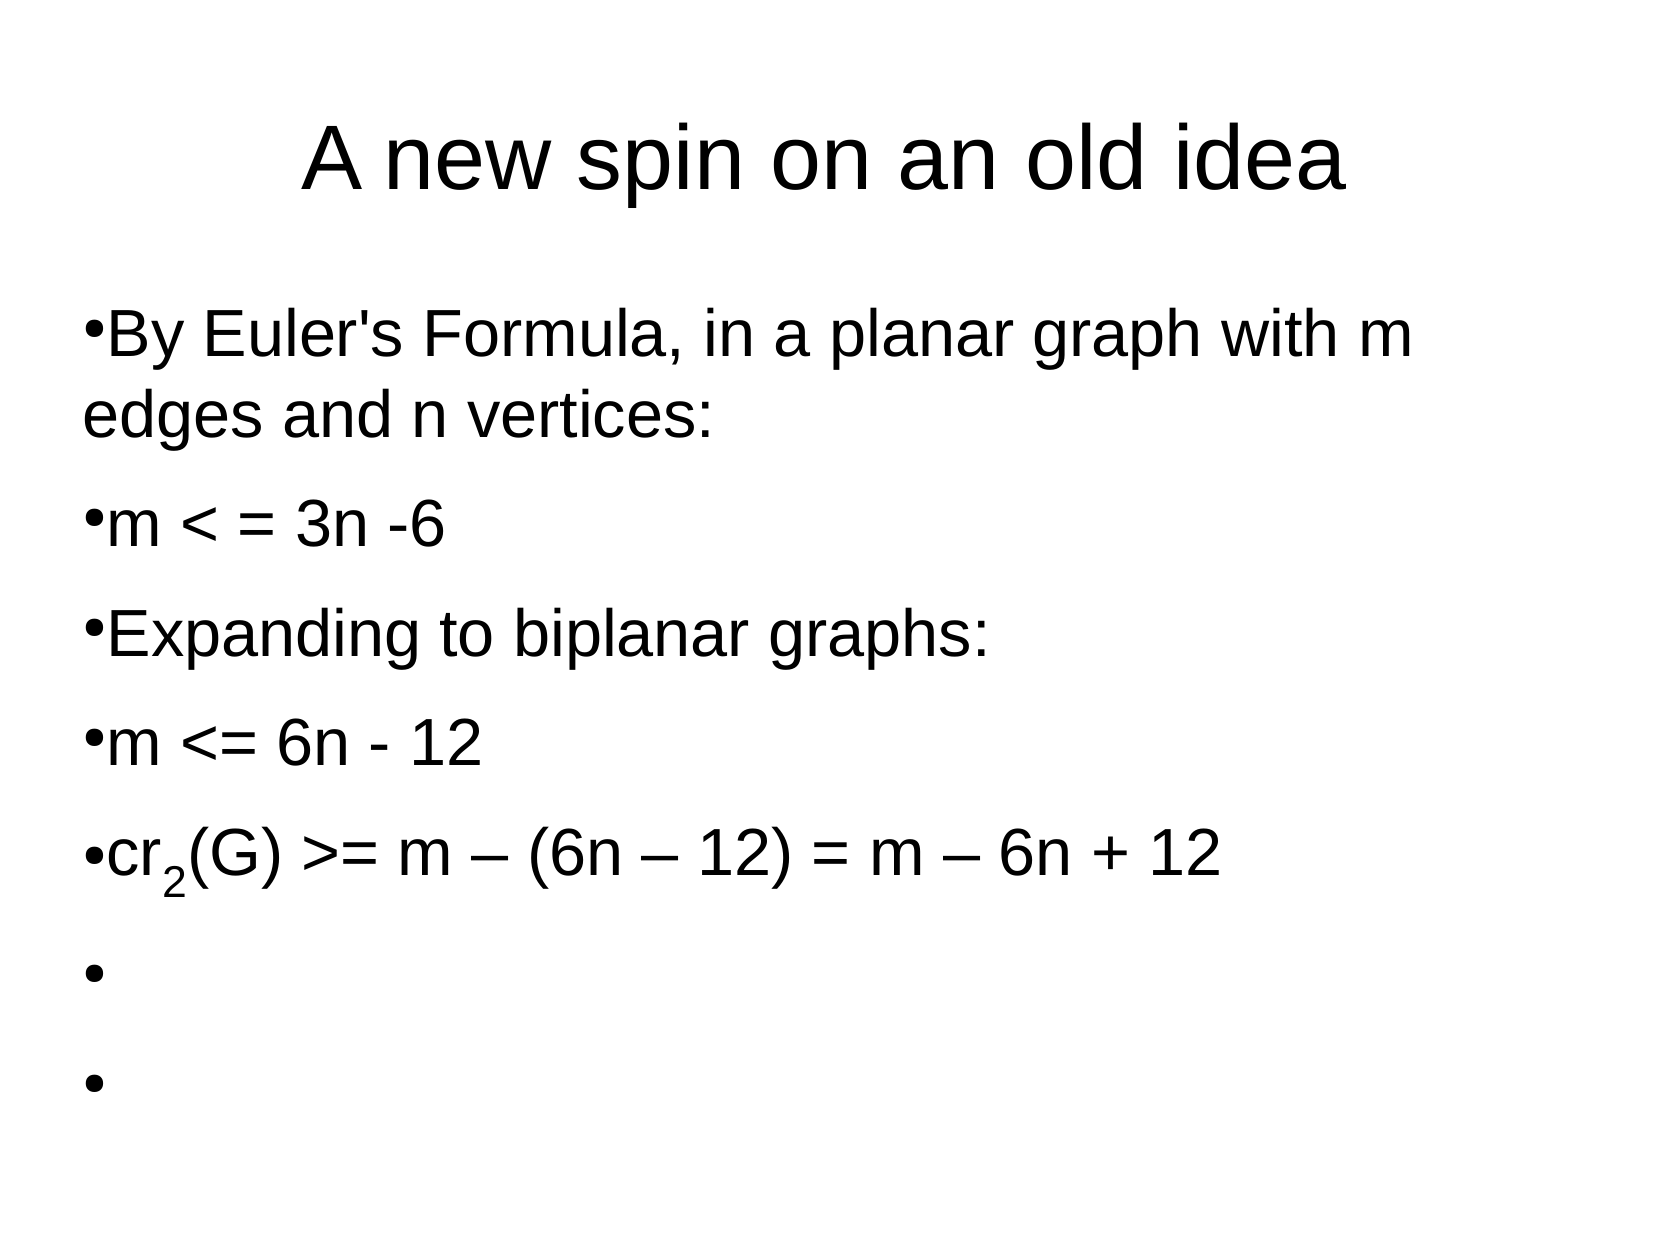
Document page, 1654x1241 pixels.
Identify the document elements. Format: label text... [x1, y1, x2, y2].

title A new spin on an old idea [82, 49, 1571, 257]
list By Euler's Formula, in a planar graph with m edges and n vertices: m < = 3n -6 Expanding to biplanar graphs: m <= 6n - 12 cr2(G) >= m – (6n – 12) = m – 6n + 12 [82, 290, 1571, 1010]
